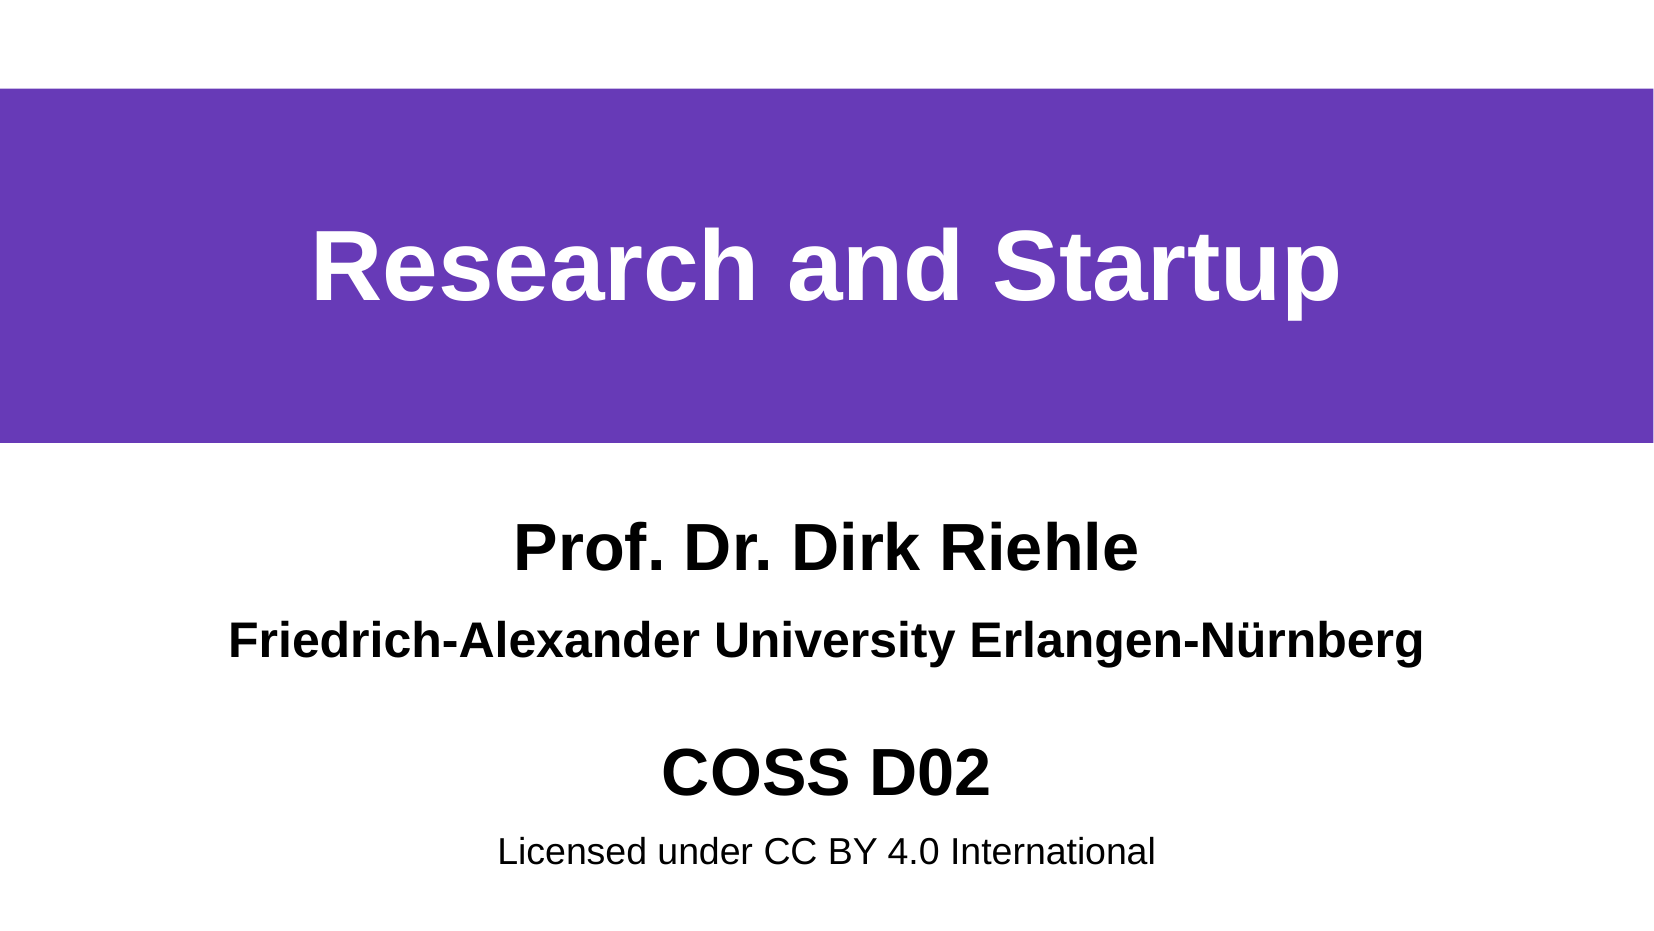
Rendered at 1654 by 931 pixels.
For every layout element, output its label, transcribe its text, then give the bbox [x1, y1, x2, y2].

subtitle Prof. Dr. Dirk Riehle Friedrich-Alexander University Erlangen-Nürnberg COSS D02 Licensed under CC BY 4.0 International [29, 472, 1625, 886]
title Research and Startup [0, 88, 1654, 443]
